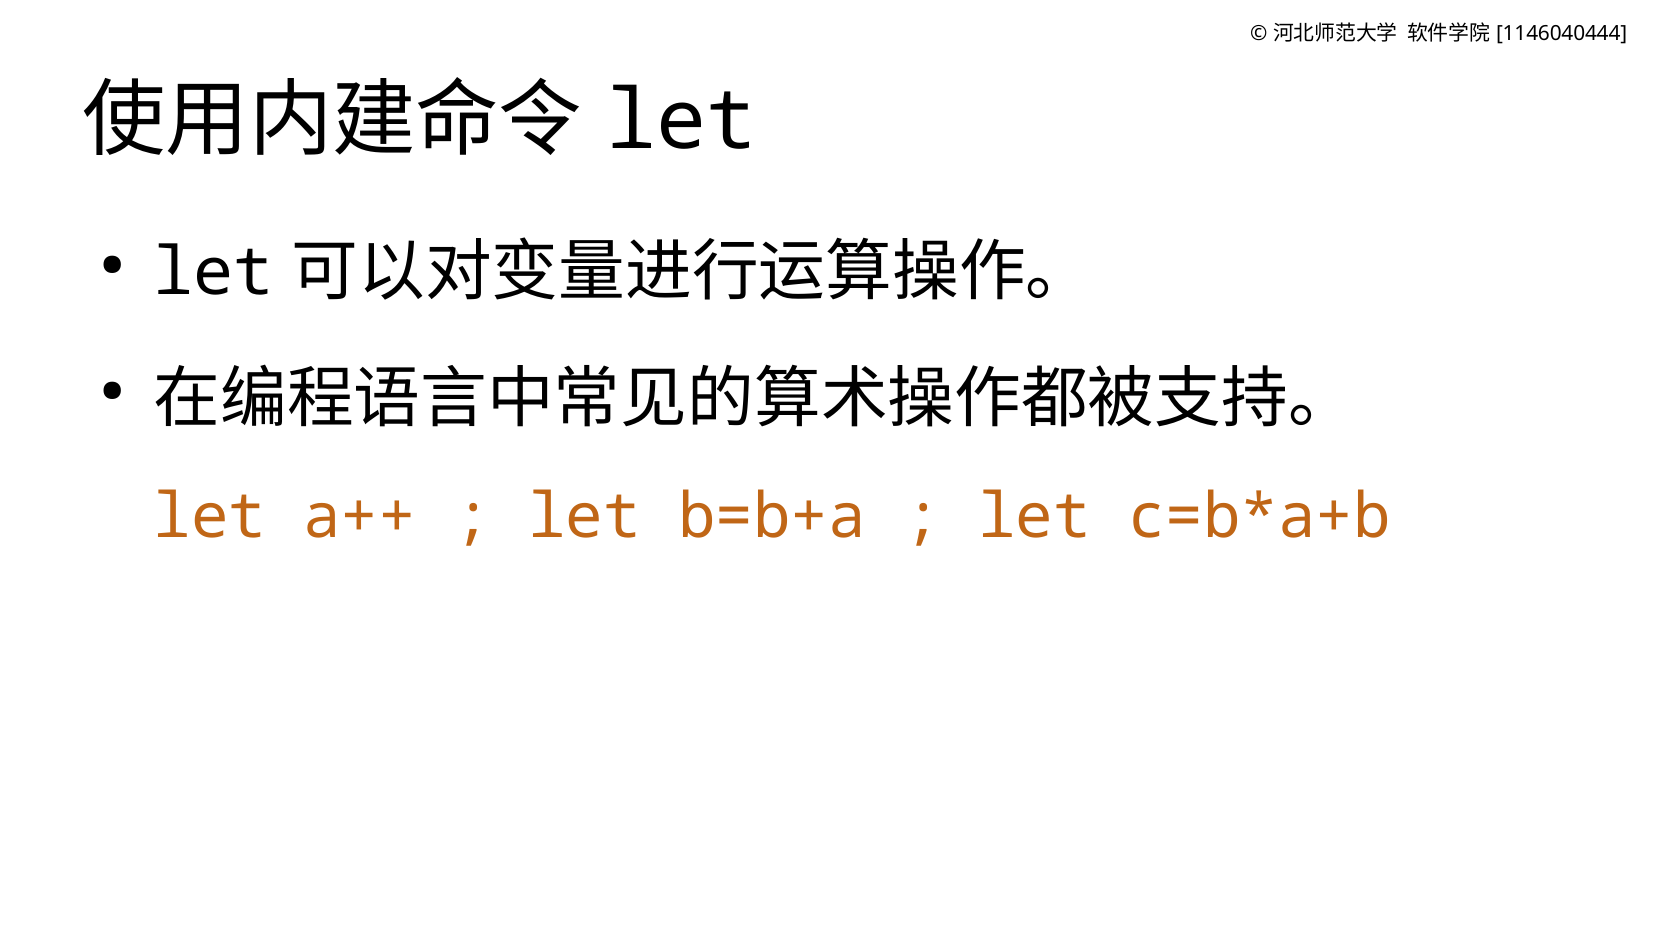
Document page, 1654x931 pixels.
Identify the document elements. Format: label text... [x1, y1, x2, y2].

title 使用内建命令let [82, 37, 1571, 189]
list let可以对变量进行运算操作。 在编程语言中常见的算术操作都被支持。 let a++ ; let b=b+a ; let c=b*a+b [82, 217, 1571, 758]
